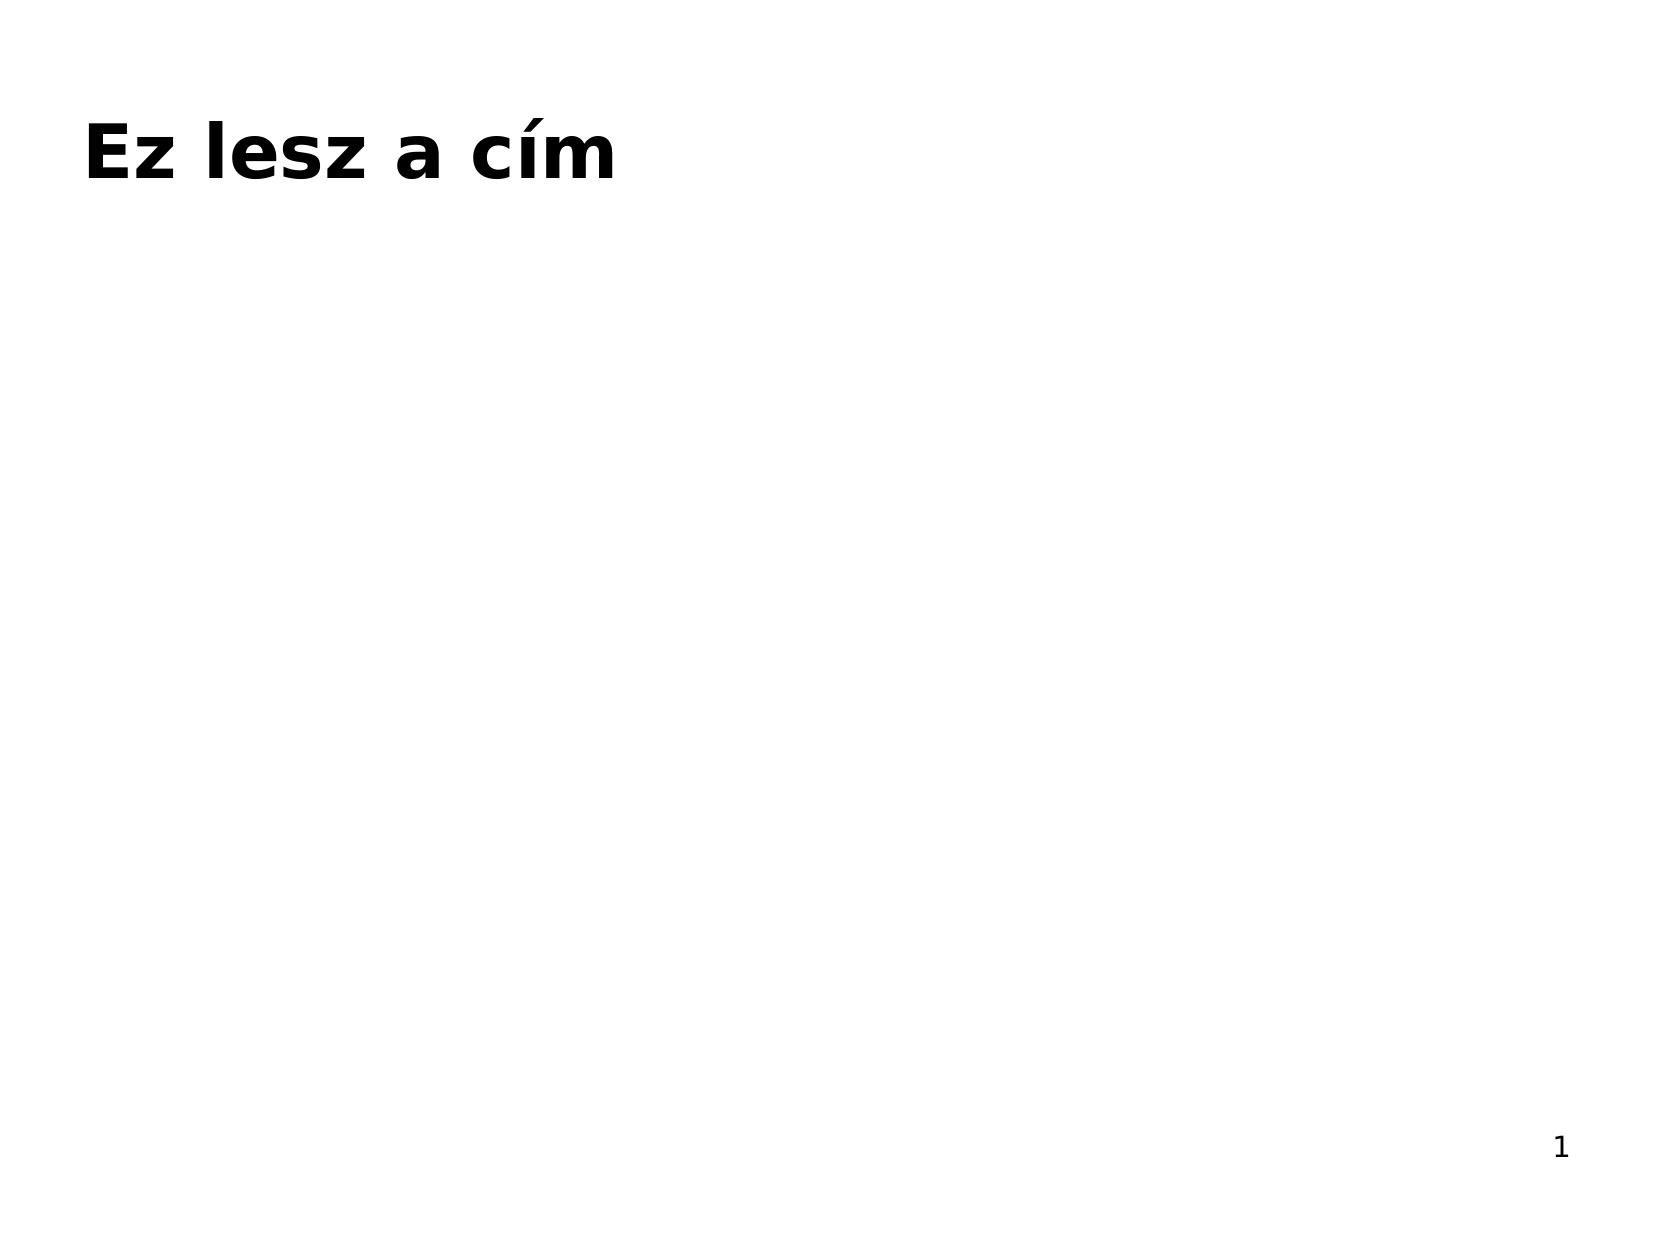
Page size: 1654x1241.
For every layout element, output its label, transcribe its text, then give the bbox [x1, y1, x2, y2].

title Ez lesz a cím [82, 49, 1571, 257]
